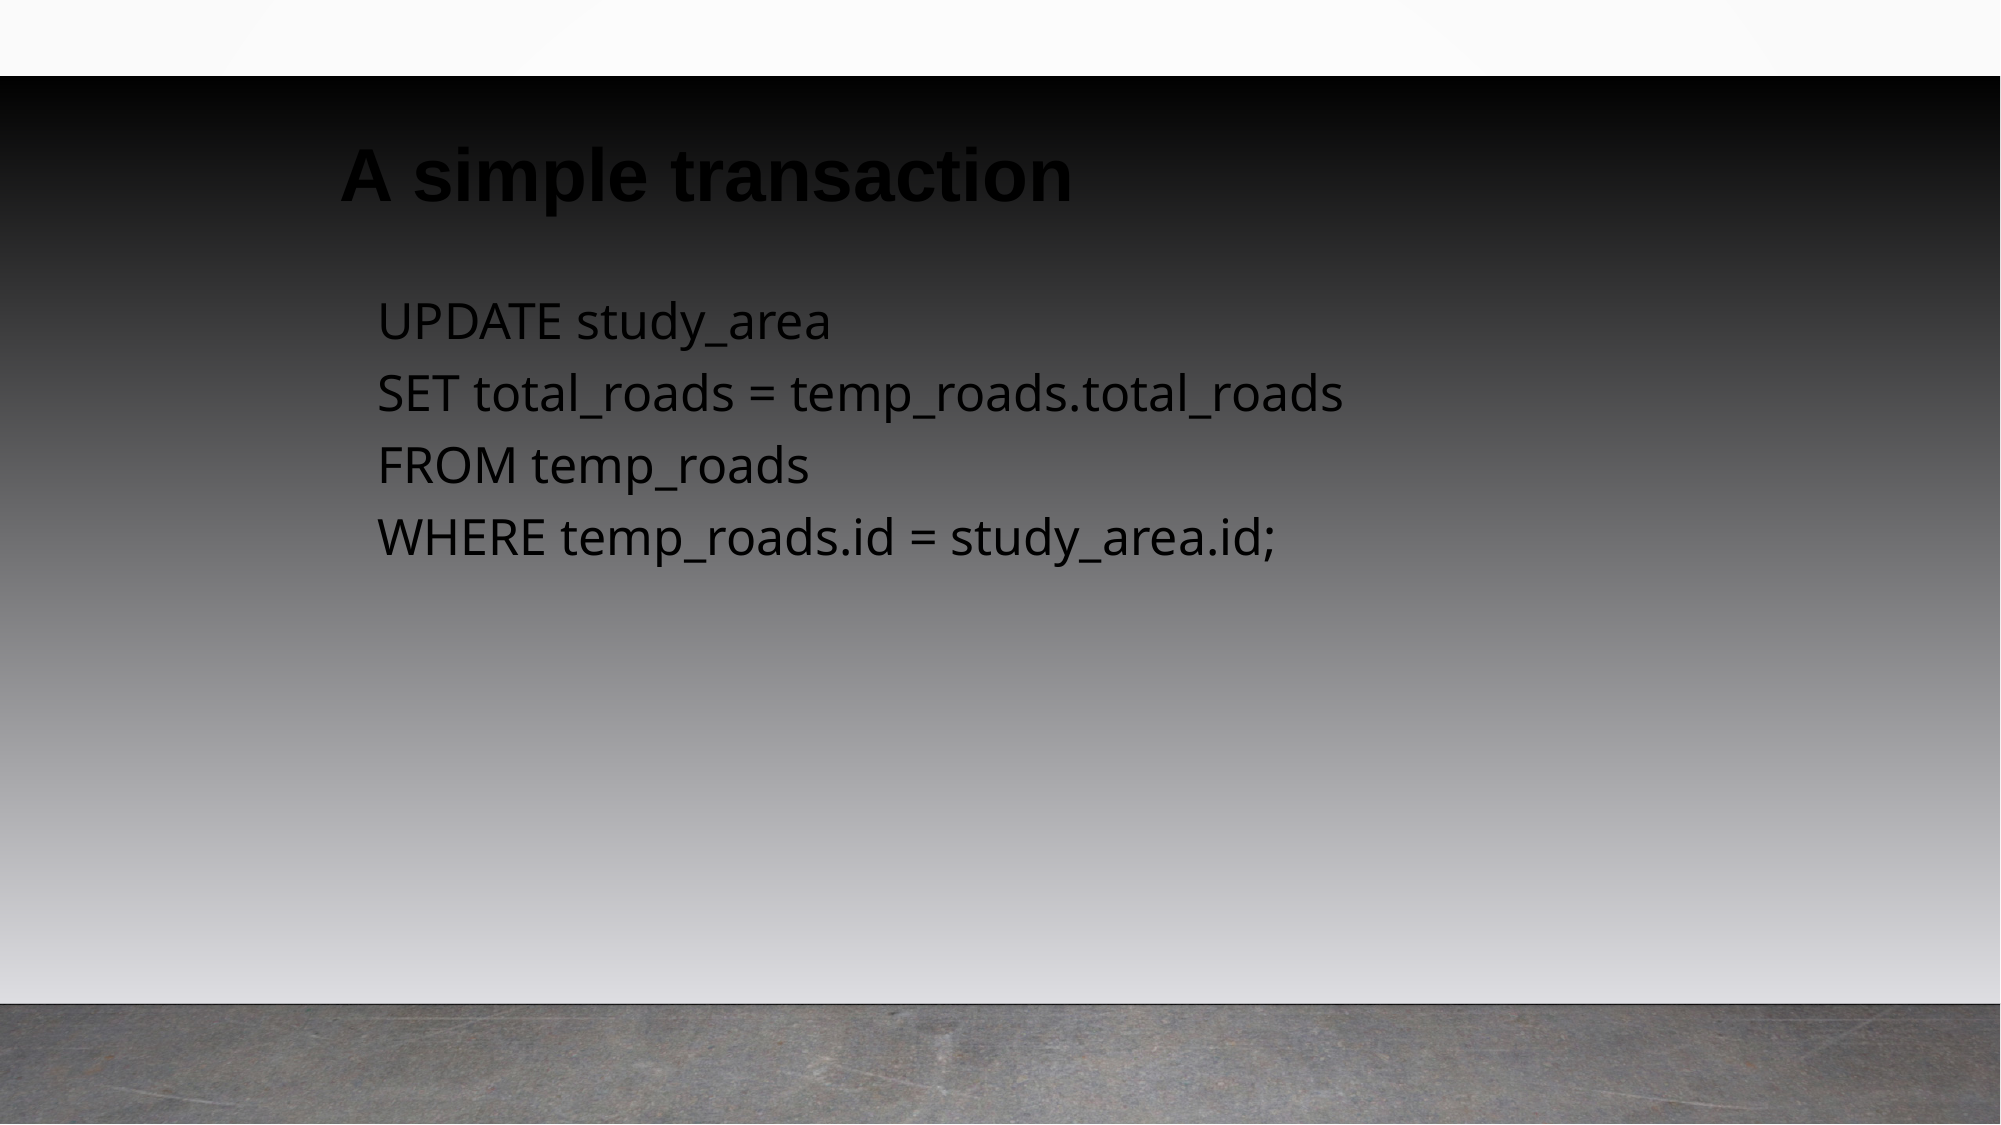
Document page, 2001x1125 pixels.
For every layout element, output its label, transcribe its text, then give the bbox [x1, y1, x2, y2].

list UPDATE study_area SET total_roads = temp_roads.total_roads FROM temp_roads WHERE temp_roads.id = study_area.id; [324, 262, 1675, 1078]
title A simple transaction [324, 45, 1675, 233]
